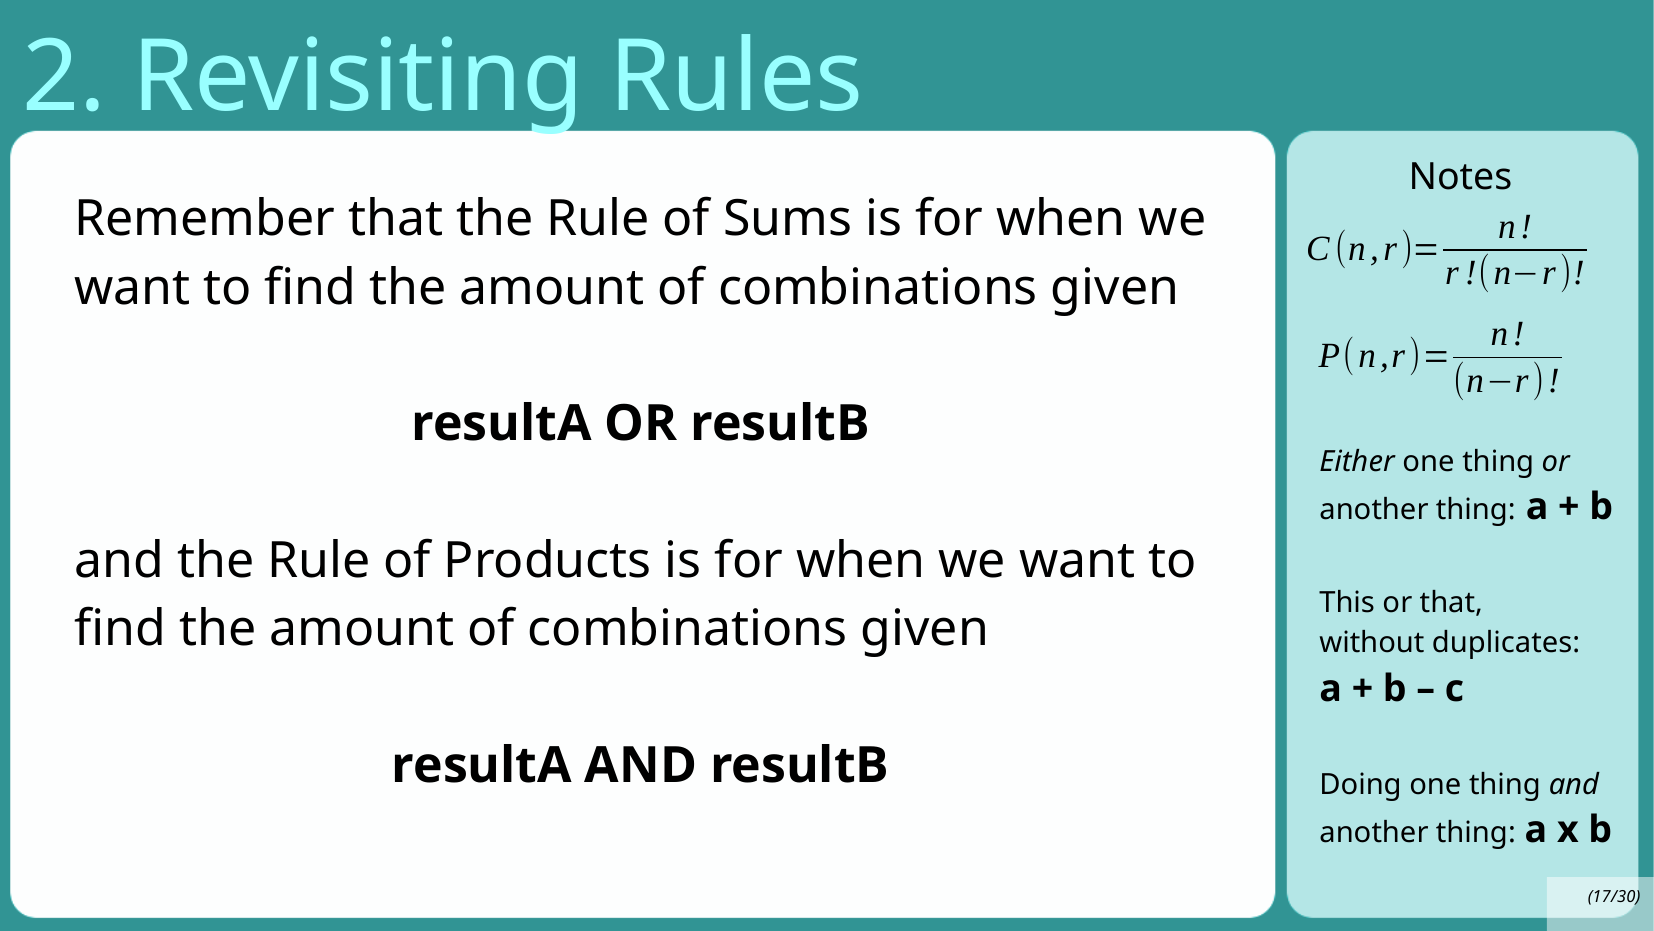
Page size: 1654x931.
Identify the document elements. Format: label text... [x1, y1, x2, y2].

chart [1307, 314, 1571, 402]
text_box (<number>/30) [1546, 877, 1654, 931]
chart [1297, 207, 1598, 295]
picture [0, 0, 1654, 931]
title 2. Revisiting Rules [22, 13, 1511, 130]
text_box Remember that the Rule of Sums is for when we want to find the amount of combinations given resultA OR resultB and the Rule of Products is for when we want to find the amount of combinations given resultA AND resultB [74, 182, 1244, 687]
text_box Either one thing or another thing: a + b This or that, without duplicates: a + b – c Doing one thing and another thing: a x b [1304, 432, 1630, 789]
text_box Notes [1290, 141, 1631, 395]
